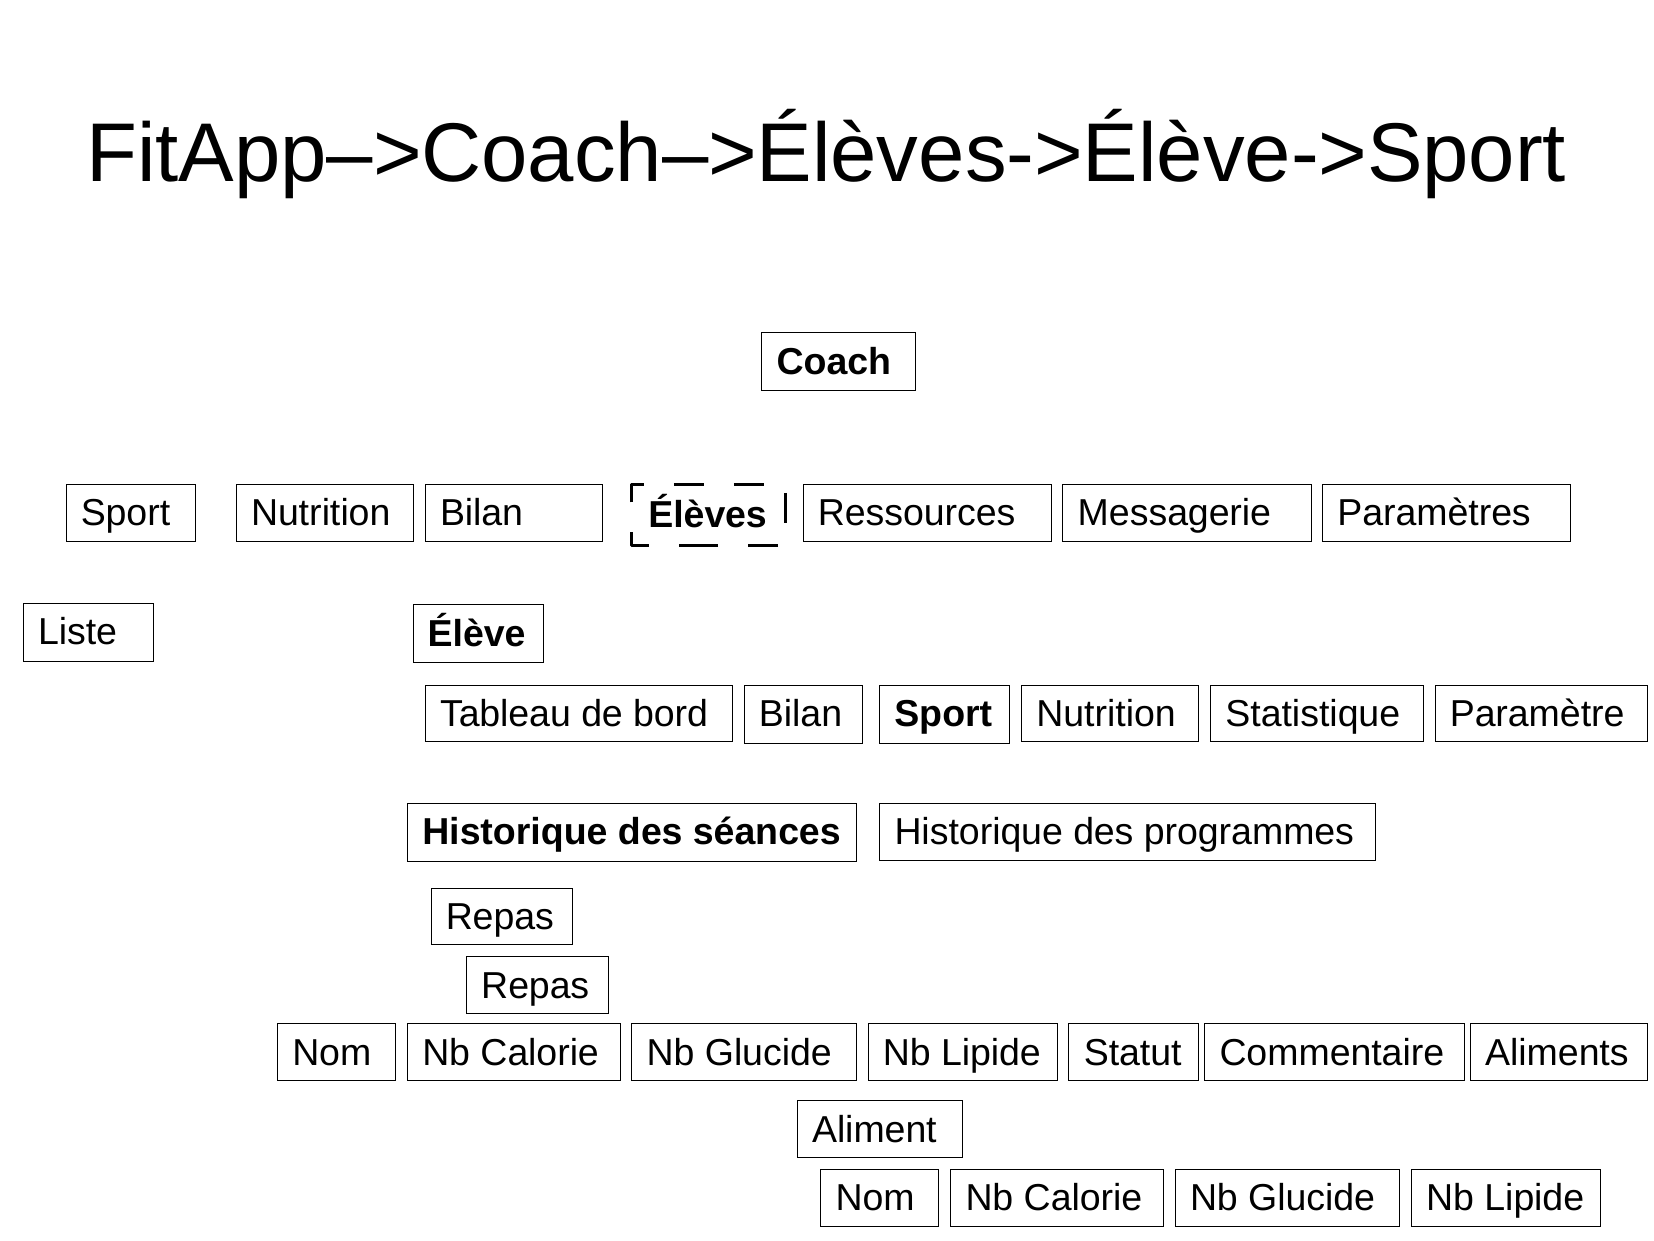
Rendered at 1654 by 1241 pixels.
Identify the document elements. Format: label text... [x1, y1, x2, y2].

text_box Coach [761, 332, 916, 391]
text_box Bilan [425, 484, 603, 542]
text_box Historique des programmes [879, 803, 1376, 861]
text_box Paramètres [1322, 484, 1571, 542]
text_box Nb Calorie [407, 1023, 621, 1081]
text_box Nutrition [1021, 685, 1199, 742]
text_box Nb Glucide [631, 1023, 857, 1081]
text_box Statistique [1210, 685, 1424, 742]
title FitApp–>Coach–>Élèves->Élève->Sport [11, 49, 1642, 257]
text_box Messagerie [1062, 484, 1312, 542]
text_box Nutrition [236, 484, 414, 542]
text_box Nom [820, 1169, 939, 1227]
text_box Tableau de bord [425, 685, 733, 742]
text_box Nb Glucide [1175, 1169, 1400, 1227]
text_box Sport [879, 685, 1010, 744]
text_box Nb Calorie [950, 1169, 1164, 1227]
text_box Nom [277, 1023, 396, 1081]
text_box Repas [431, 888, 573, 945]
text_box Historique des séances [407, 803, 857, 862]
text_box Bilan [744, 685, 863, 744]
text_box Aliment [797, 1100, 963, 1158]
text_box Repas [466, 956, 609, 1014]
text_box Nb Lipide [868, 1023, 1058, 1081]
text_box Ressources [803, 484, 1052, 542]
text_box Liste [23, 603, 154, 662]
text_box Nb Lipide [1411, 1169, 1601, 1227]
text_box Commentaire [1204, 1023, 1465, 1081]
text_box Sport [66, 484, 196, 542]
text_box Élève [413, 604, 544, 663]
text_box Paramètre [1435, 685, 1648, 742]
text_box Élèves [631, 484, 786, 546]
text_box Statut [1068, 1023, 1199, 1081]
text_box Aliments [1470, 1023, 1648, 1081]
